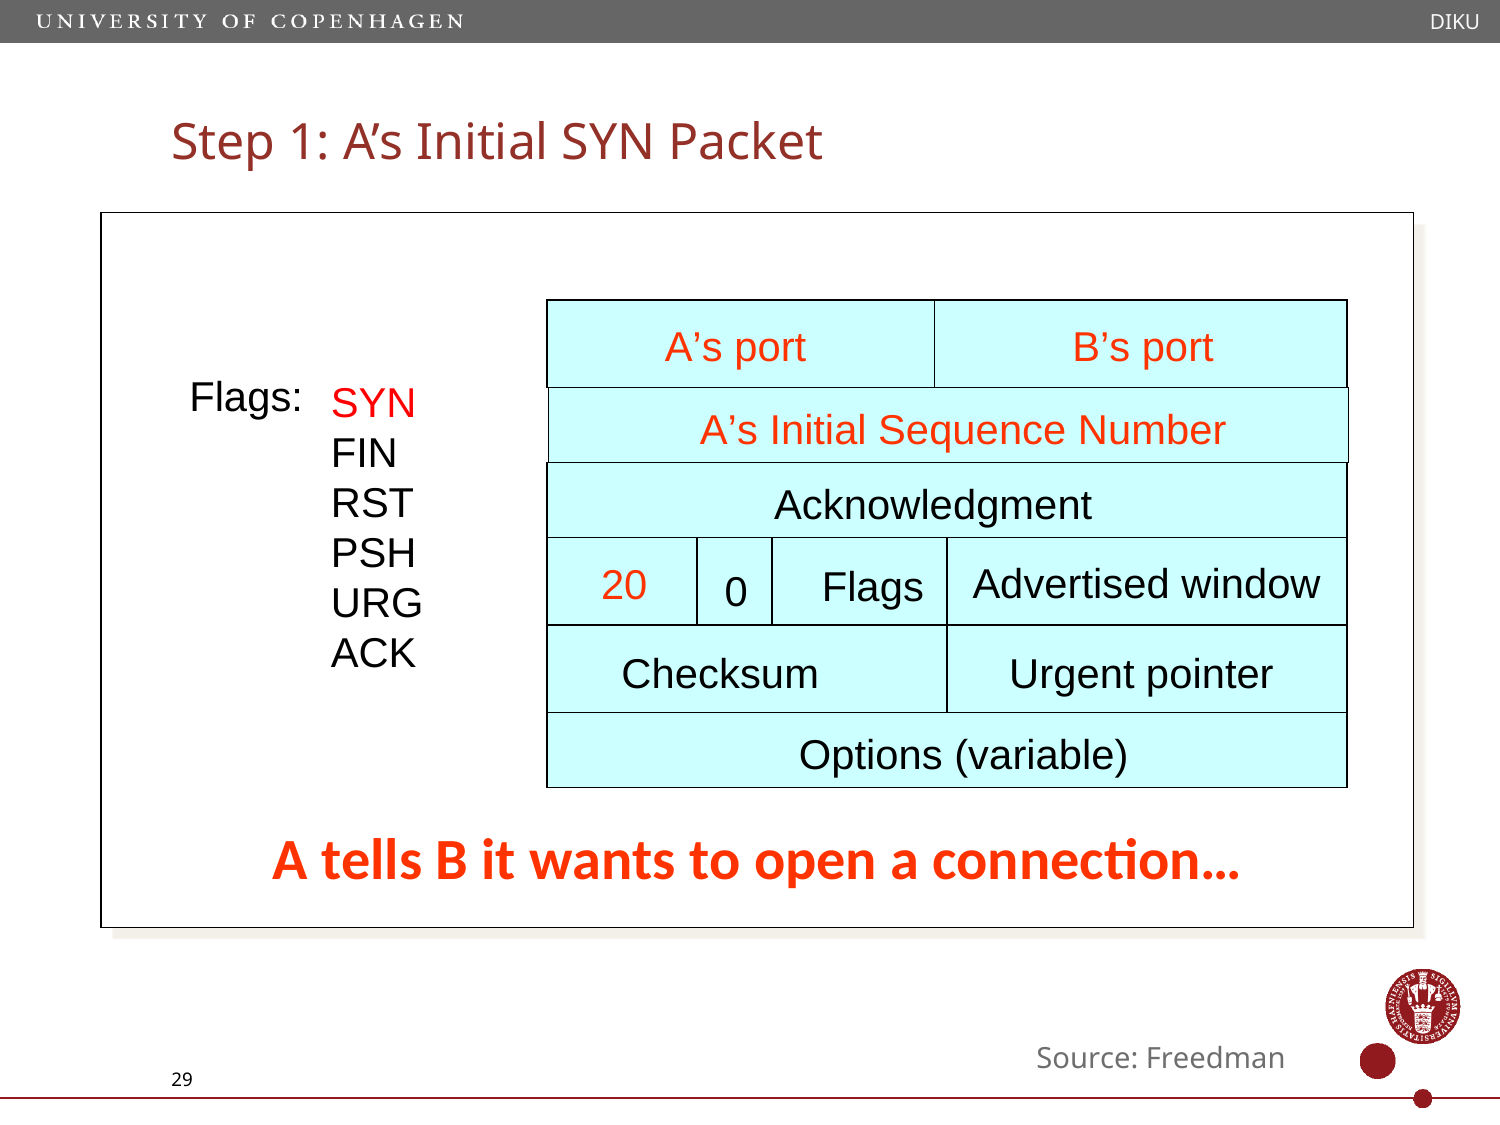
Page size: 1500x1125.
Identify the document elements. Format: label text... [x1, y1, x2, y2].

text_box B’s port [1057, 312, 1229, 379]
text_box Checksum [606, 639, 835, 705]
text_box 20 [586, 549, 696, 616]
text_box Acknowledgment [759, 470, 1108, 536]
text_box [100, 212, 1414, 928]
text_box DIKU [469, 0, 1495, 43]
text_box 0 [709, 557, 763, 624]
text_box Advertised window [957, 549, 1336, 616]
text_box Options (variable) [784, 720, 1144, 786]
text_box A’s port [650, 312, 822, 379]
text_box 20 [698, 549, 762, 616]
picture [0, 910, 1500, 1122]
text_box Flags: [174, 362, 319, 428]
text_box A’s Initial Sequence Number [685, 395, 1242, 461]
title Step 1: A’s Initial SYN Packet [171, 75, 1329, 171]
text_box Source: Freedman [1021, 1031, 1341, 1083]
text_box <number> [171, 1067, 522, 1092]
text_box Urgent pointer [994, 639, 1289, 705]
text_box Flags [807, 551, 940, 618]
text_box A tells B it wants to open a connection… [257, 814, 1258, 900]
text_box SYN FIN RST PSH URG ACK [316, 368, 439, 684]
